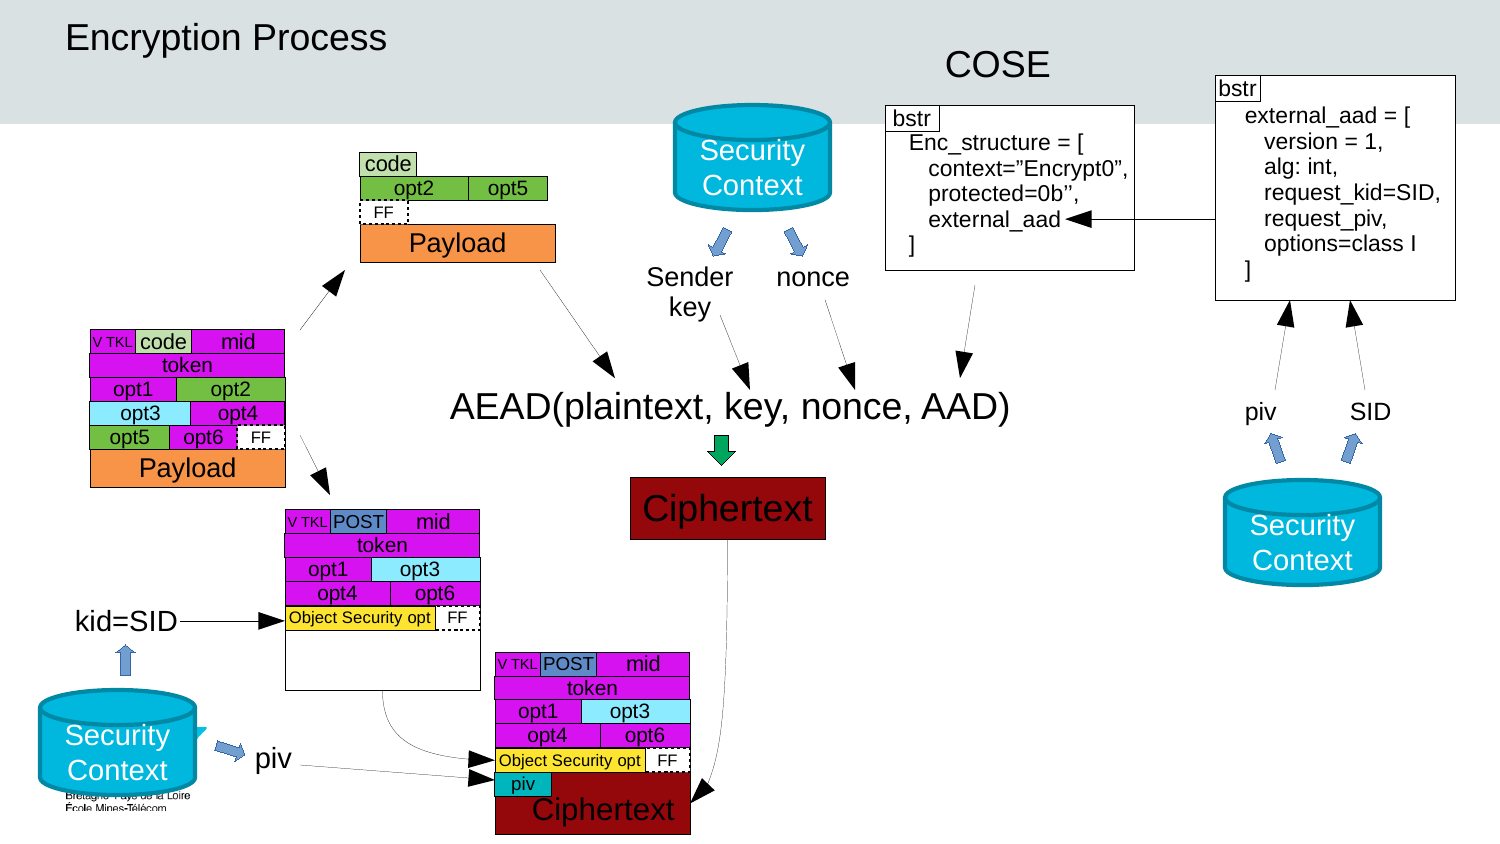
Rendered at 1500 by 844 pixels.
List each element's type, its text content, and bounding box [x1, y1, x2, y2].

text_box kid=SID [60, 597, 196, 646]
text_box opt1 [90, 378, 177, 402]
text_box opt3 [89, 401, 190, 425]
text_box opt3 [582, 699, 691, 723]
text_box FF [435, 605, 481, 631]
text_box opt6 [391, 581, 481, 606]
text_box [708, 227, 732, 254]
text_box [285, 631, 481, 691]
title Encryption Process [64, 0, 1252, 74]
text_box code [136, 329, 191, 353]
text_box opt6 [170, 425, 237, 449]
text_box token [494, 676, 690, 700]
text_box POST [331, 509, 386, 533]
text_box opt5 [468, 176, 548, 201]
text_box opt1 [285, 558, 372, 581]
text_box Sender key [630, 254, 751, 331]
text_box [707, 435, 736, 466]
text_box Payload [90, 449, 286, 488]
text_box opt5 [89, 425, 170, 450]
text_box opt4 [190, 401, 285, 426]
text_box Ciphertext [495, 773, 691, 835]
text_box V TKL [495, 652, 541, 676]
text_box [1215, 102, 1456, 301]
text_box token [284, 533, 480, 558]
text_box [885, 132, 894, 271]
text_box token [89, 353, 285, 378]
text_box mid [191, 329, 285, 353]
text_box external_aad = [ version = 1, alg: int, request_kid=SID, request_piv, options=class I ] [1230, 95, 1471, 291]
text_box FF [359, 200, 408, 225]
text_box SID [1335, 390, 1411, 433]
text_box [1264, 433, 1286, 464]
text_box POST [541, 652, 596, 676]
text_box FF [237, 425, 285, 450]
text_box piv [1230, 390, 1306, 433]
text_box Payload [360, 224, 556, 263]
text_box bstr [885, 105, 940, 132]
text_box opt3 [372, 557, 481, 581]
text_box opt4 [495, 723, 601, 748]
text_box Security Context [1225, 480, 1381, 586]
text_box [214, 740, 240, 762]
text_box AEAD(plaintext, key, nonce, AAD) [435, 378, 1051, 477]
text_box piv [494, 772, 552, 797]
text_box opt4 [285, 581, 391, 606]
text_box Object Security opt [495, 748, 646, 773]
text_box opt2 [177, 377, 286, 402]
text_box Object Security opt [285, 606, 436, 631]
text_box [940, 105, 1135, 122]
text_box FF [646, 748, 691, 773]
text_box nonce [755, 254, 871, 300]
text_box [115, 646, 136, 676]
text_box V TKL [90, 329, 136, 353]
text_box bstr [1215, 75, 1261, 102]
text_box COSE [930, 36, 1081, 94]
text_box opt1 [495, 700, 582, 723]
text_box opt6 [601, 723, 691, 748]
text_box [784, 227, 808, 254]
text_box V TKL [285, 509, 331, 533]
text_box piv [240, 735, 316, 783]
text_box Security Context [675, 105, 831, 211]
text_box mid [596, 652, 690, 676]
text_box Ciphertext [630, 477, 826, 540]
text_box [1261, 75, 1456, 95]
text_box [1341, 433, 1363, 464]
text_box Enc_structure = [ context=”Encrypt0”, protected=0b’’, external_aad ] [894, 122, 1150, 271]
text_box Security Context [40, 690, 196, 796]
text_box opt2 [360, 176, 468, 201]
text_box code [359, 152, 417, 177]
text_box mid [386, 509, 480, 533]
